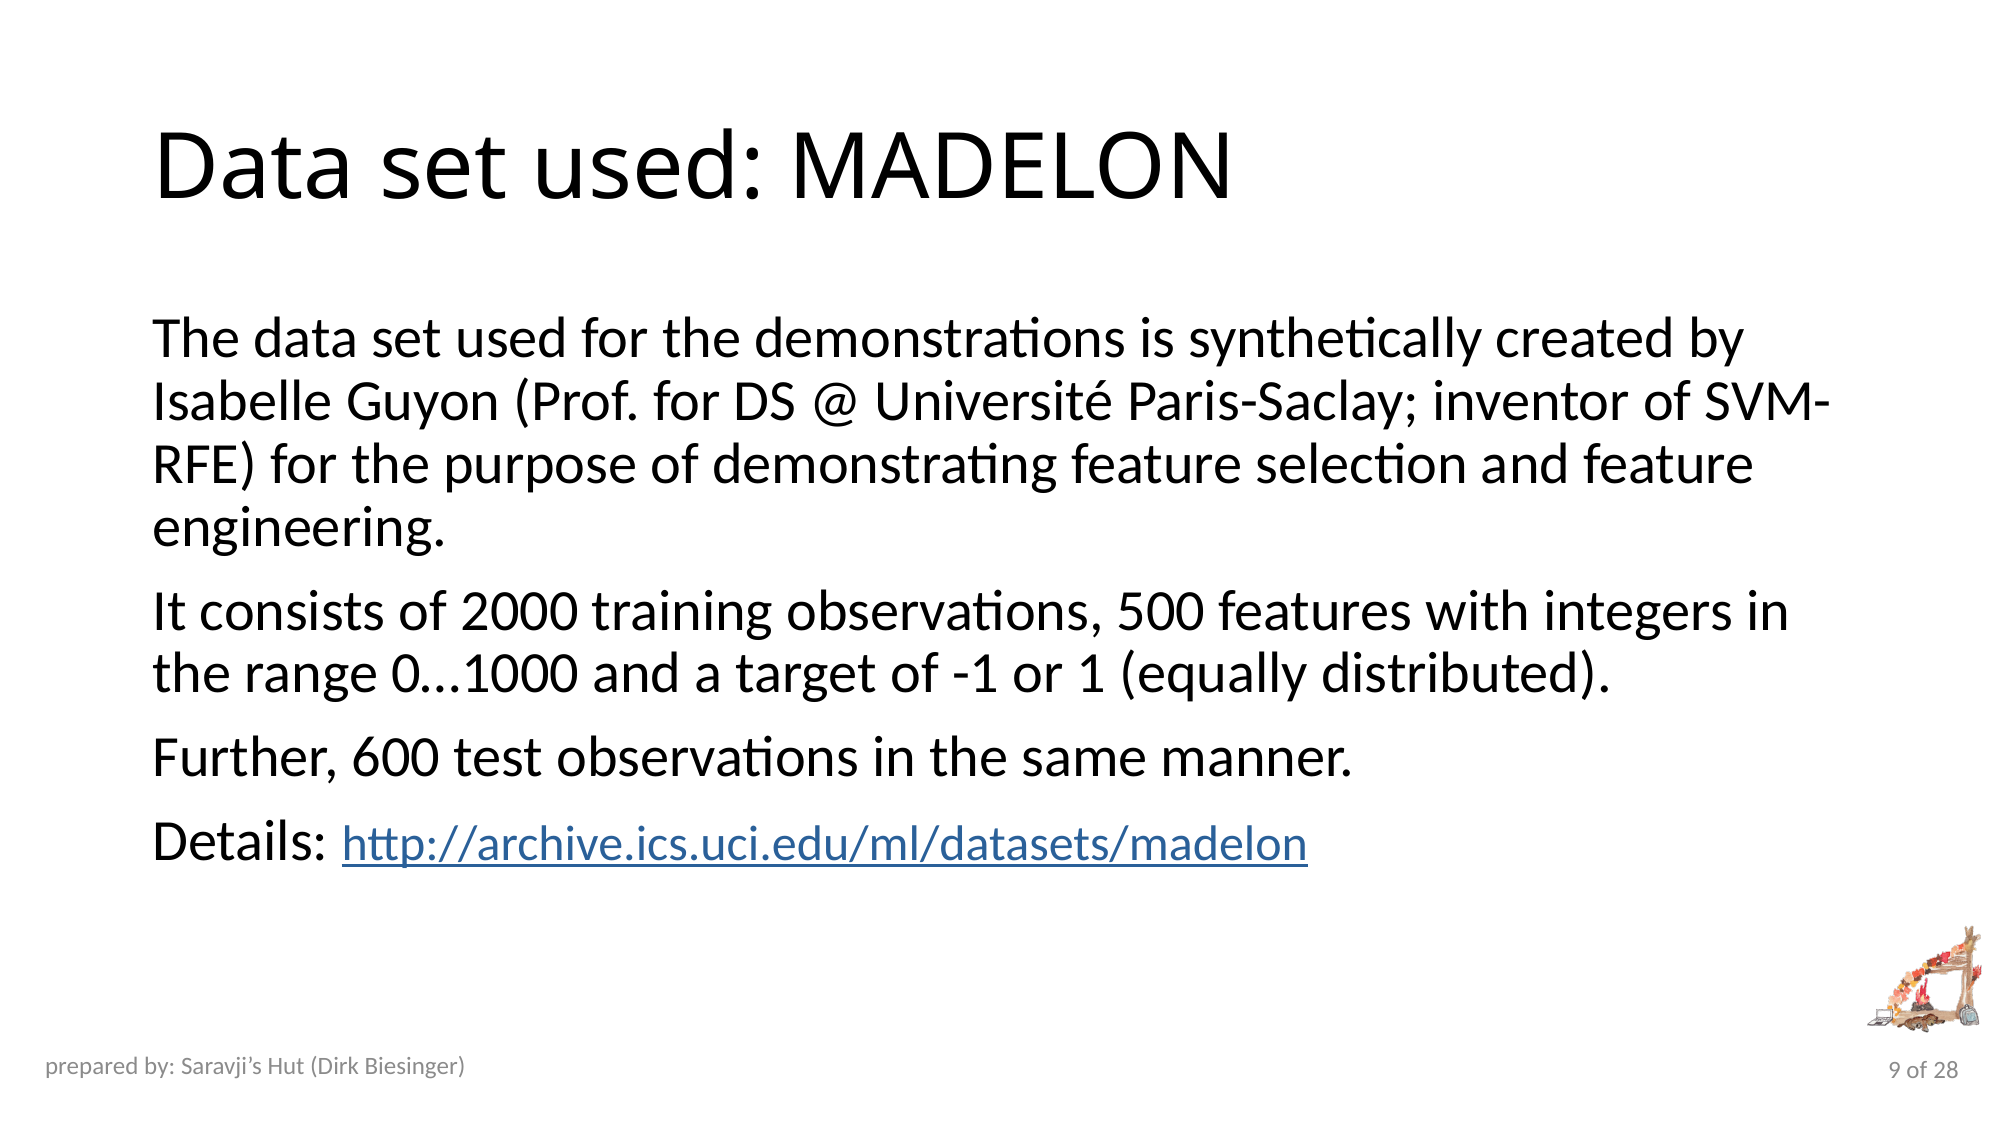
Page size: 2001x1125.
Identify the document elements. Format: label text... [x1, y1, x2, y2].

picture [1853, 908, 1996, 1050]
list The data set used for the demonstrations is synthetically created by Isabelle Guyon (Prof. for DS @ Université Paris-Saclay; inventor of SVM-RFE) for the purpose of demonstrating feature selection and feature engineering. It consists of 2000 training observations, 500 features with integers in the range 0…1000 and a target of -1 or 1 (equally distributed). Further, 600 test observations in the same manner. Details: http://archive.ics.uci.edu/ml/datasets/madelon [137, 299, 1863, 1014]
title Data set used: MADELON [137, 59, 1863, 278]
